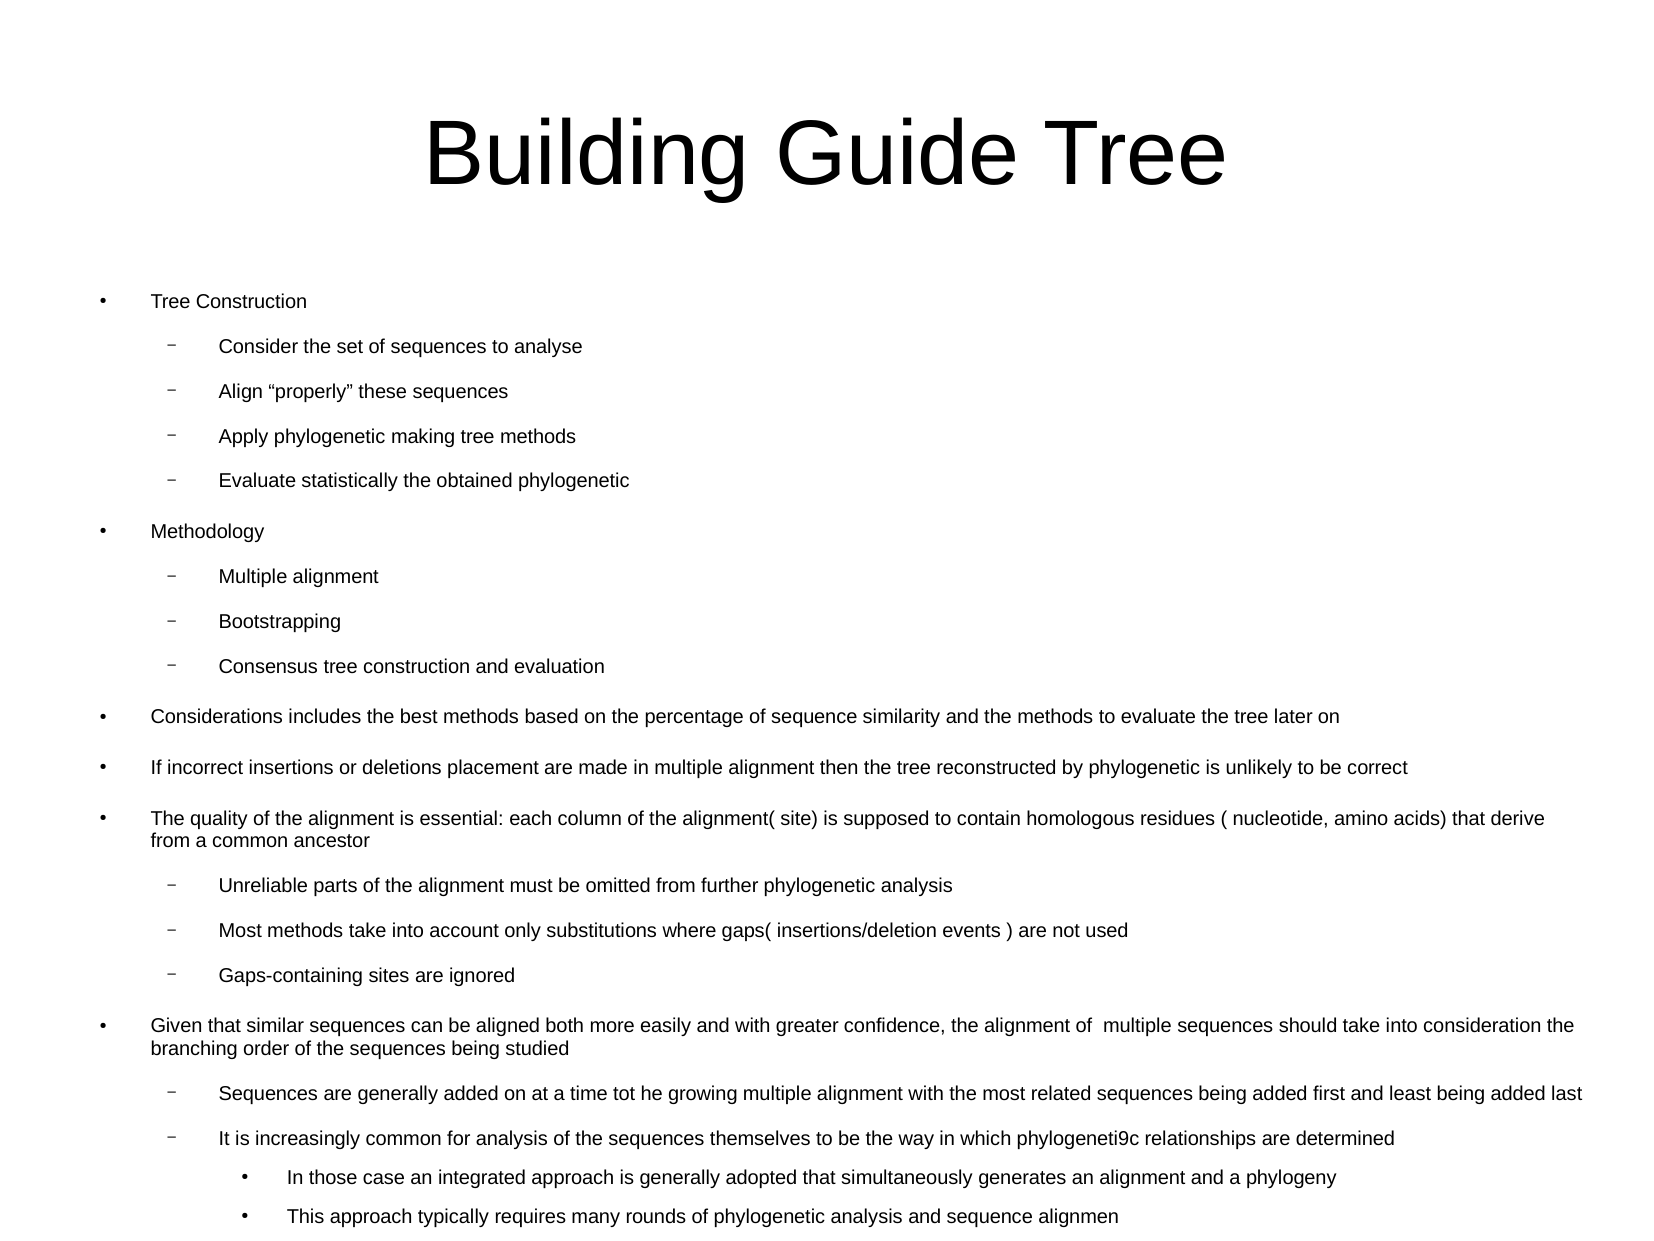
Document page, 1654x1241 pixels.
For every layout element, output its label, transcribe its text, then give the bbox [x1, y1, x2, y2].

title Building Guide Tree [82, 49, 1571, 257]
list Tree Construction Consider the set of sequences to analyse Align “properly” these sequences Apply phylogenetic making tree methods Evaluate statistically the obtained phylogenetic Methodology Multiple alignment Bootstrapping Consensus tree construction and evaluation Considerations includes the best methods based on the percentage of sequence similarity and the methods to evaluate the tree later on If incorrect insertions or deletions placement are made in multiple alignment then the tree reconstructed by phylogenetic is unlikely to be correct The quality of the alignment is essential: each column of the alignment( site) is supposed to contain homologous residues ( nucleotide, amino acids) that derive from a common ancestor Unreliable parts of the alignment must be omitted from further phylogenetic analysis Most methods take into account only substitutions where gaps( insertions/deletion events ) are not used Gaps-containing sites are ignored Given that similar sequences can be aligned both more easily and with greater confidence, the alignment of multiple sequences should take into consideration the branching order of the sequences being studied Sequences are generally added on at a time tot he growing multiple alignment with the most related sequences being added first and least being added last It is increasingly common for analysis of the sequences themselves to be the way in which phylogeneti9c relationships are determined In those case an integrated approach is generally adopted that simultaneously generates an alignment and a phylogeny This approach typically requires many rounds of phylogenetic analysis and sequence alignmen [82, 290, 1583, 1229]
